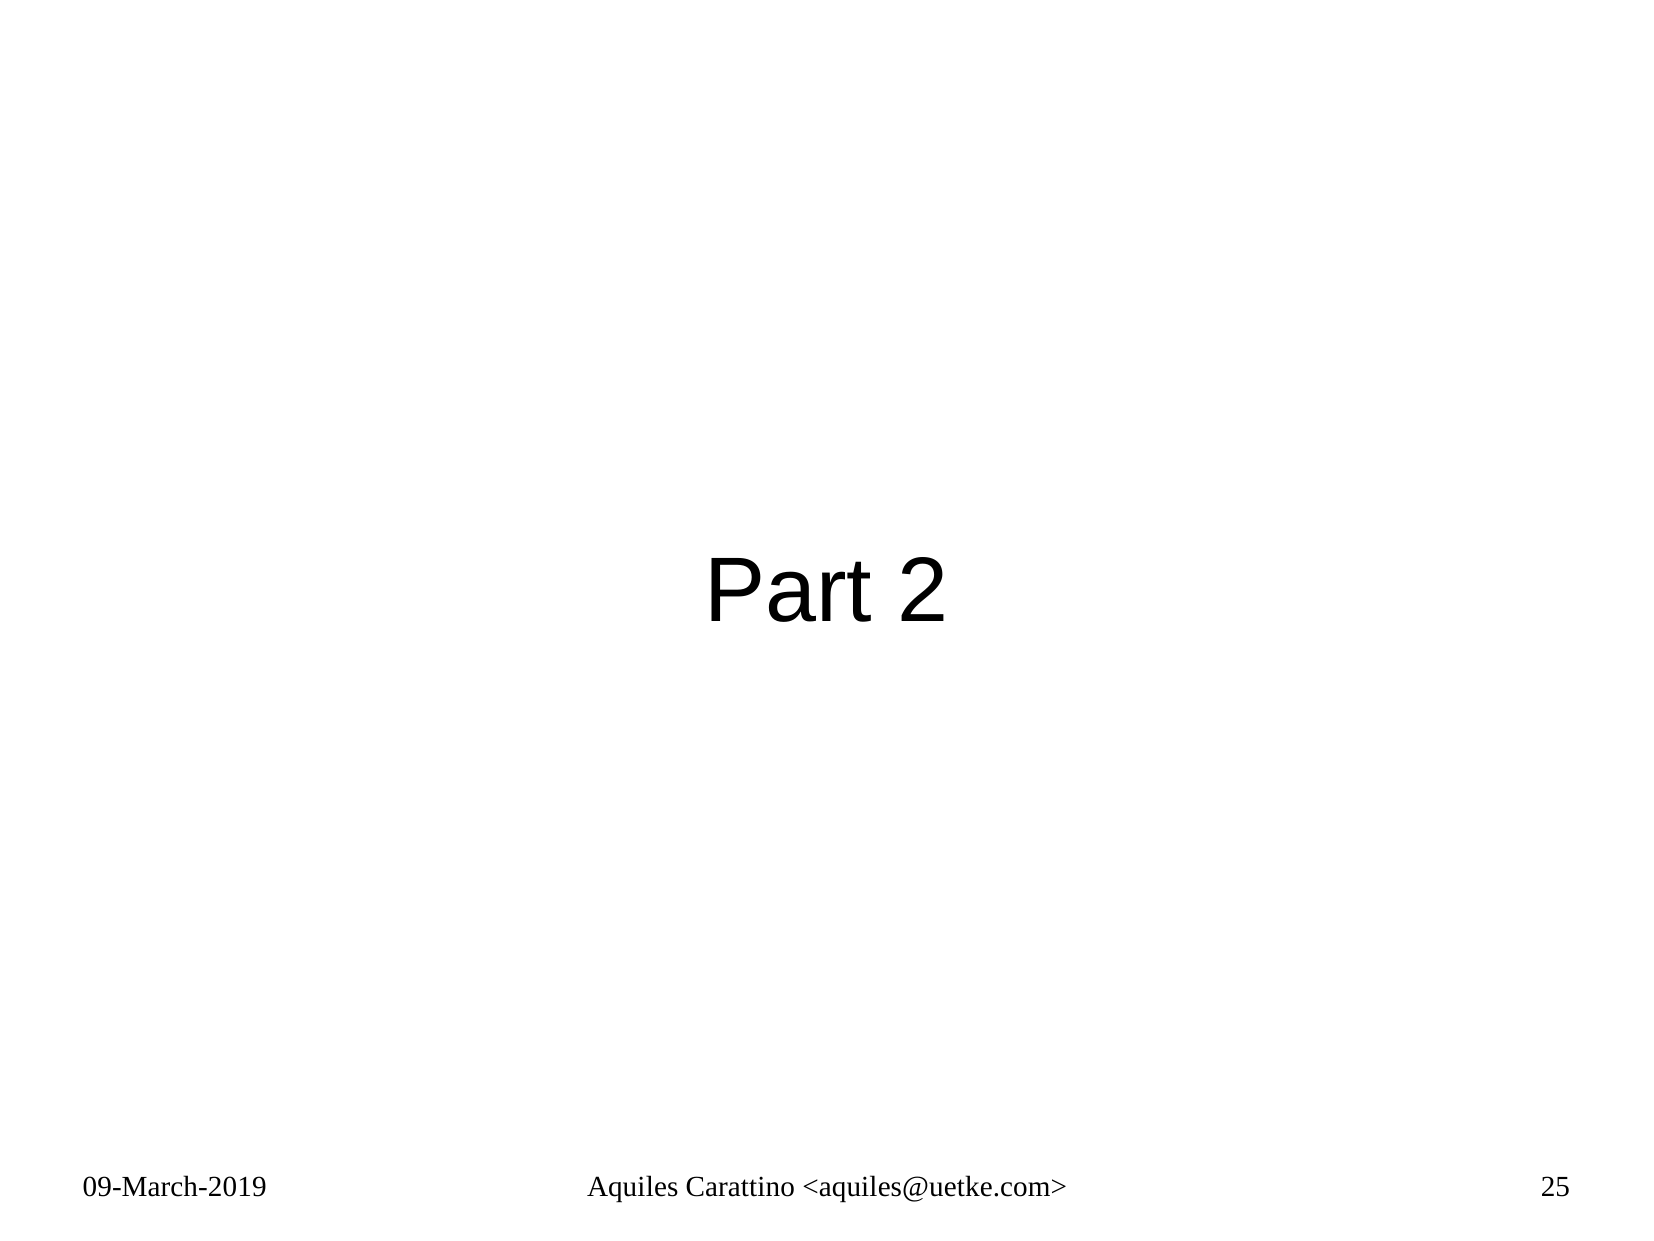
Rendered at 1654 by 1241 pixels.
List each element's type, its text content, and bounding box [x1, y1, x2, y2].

title Part 2 [82, 486, 1571, 694]
